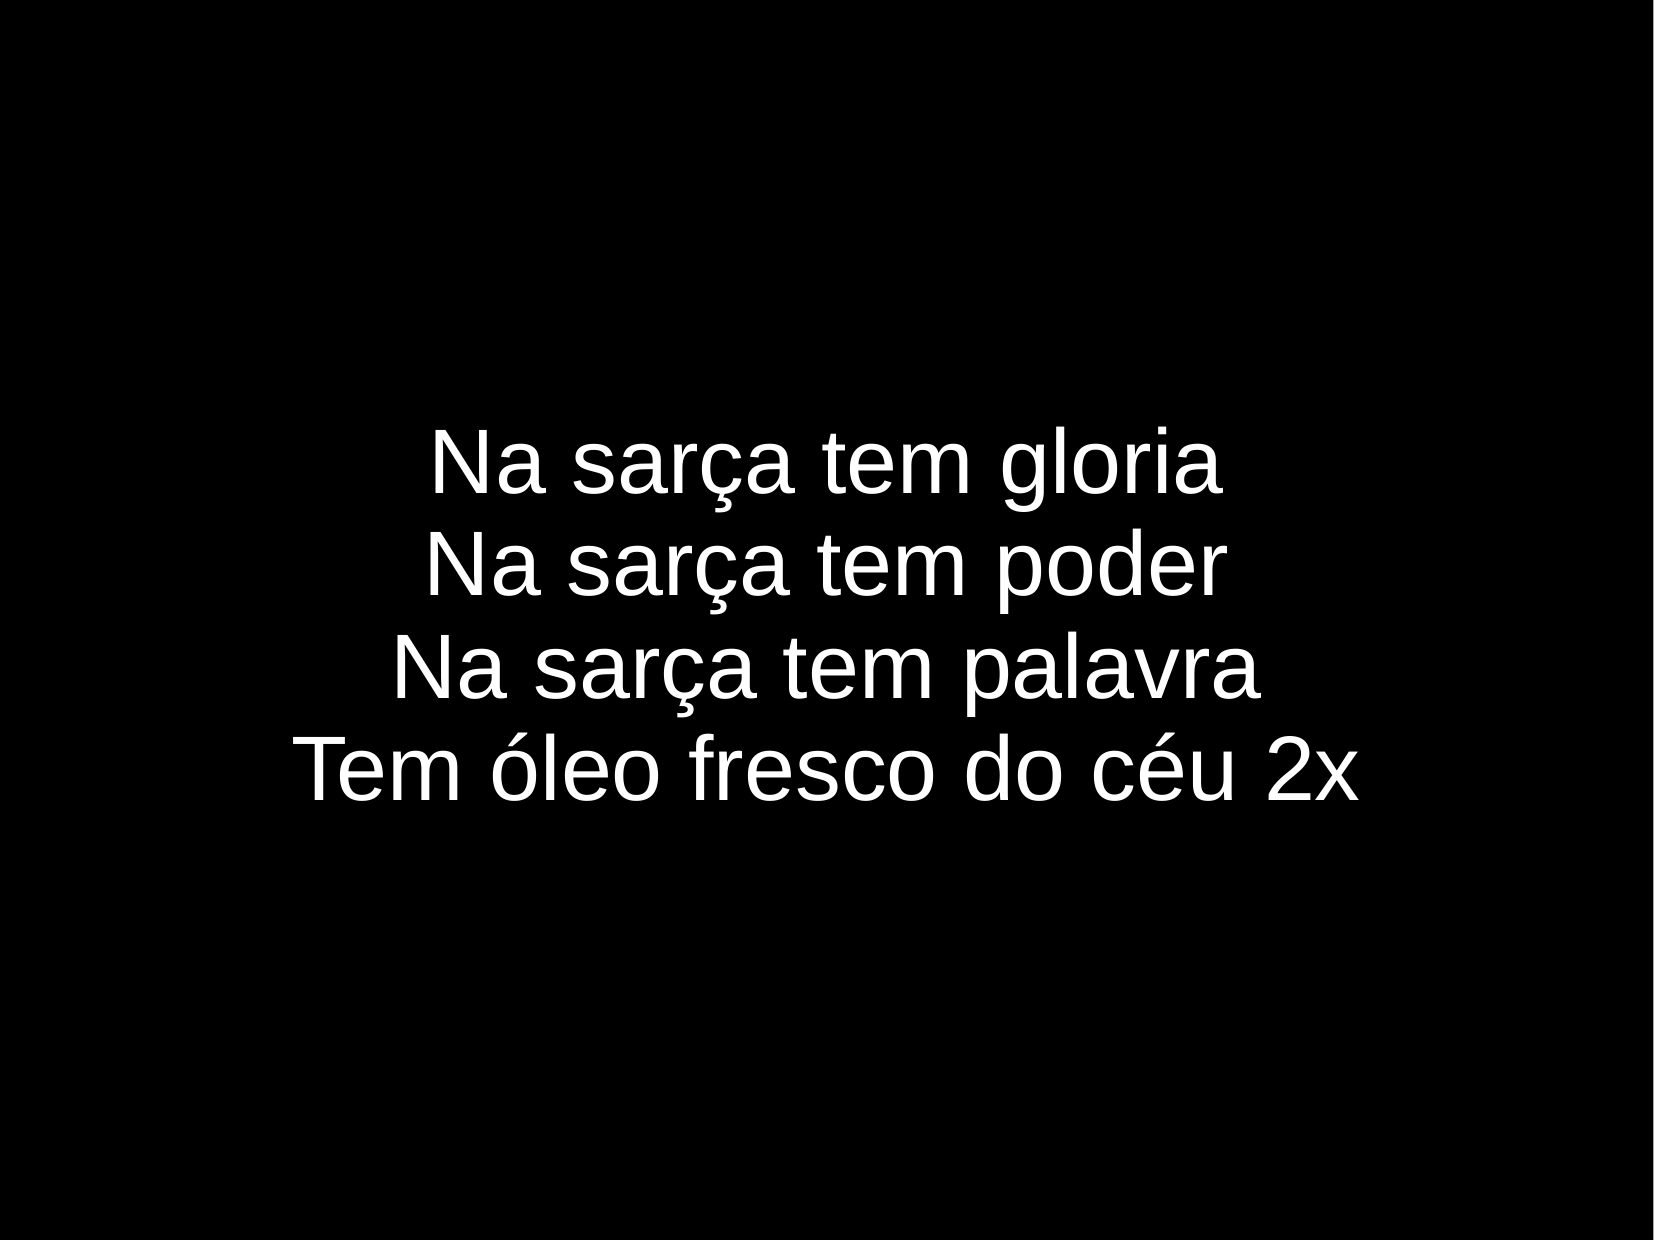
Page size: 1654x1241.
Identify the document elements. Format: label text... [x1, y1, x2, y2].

subtitle Na sarça tem gloria Na sarça tem poder Na sarça tem palavra Tem óleo fresco do céu 2x [82, 49, 1571, 1182]
